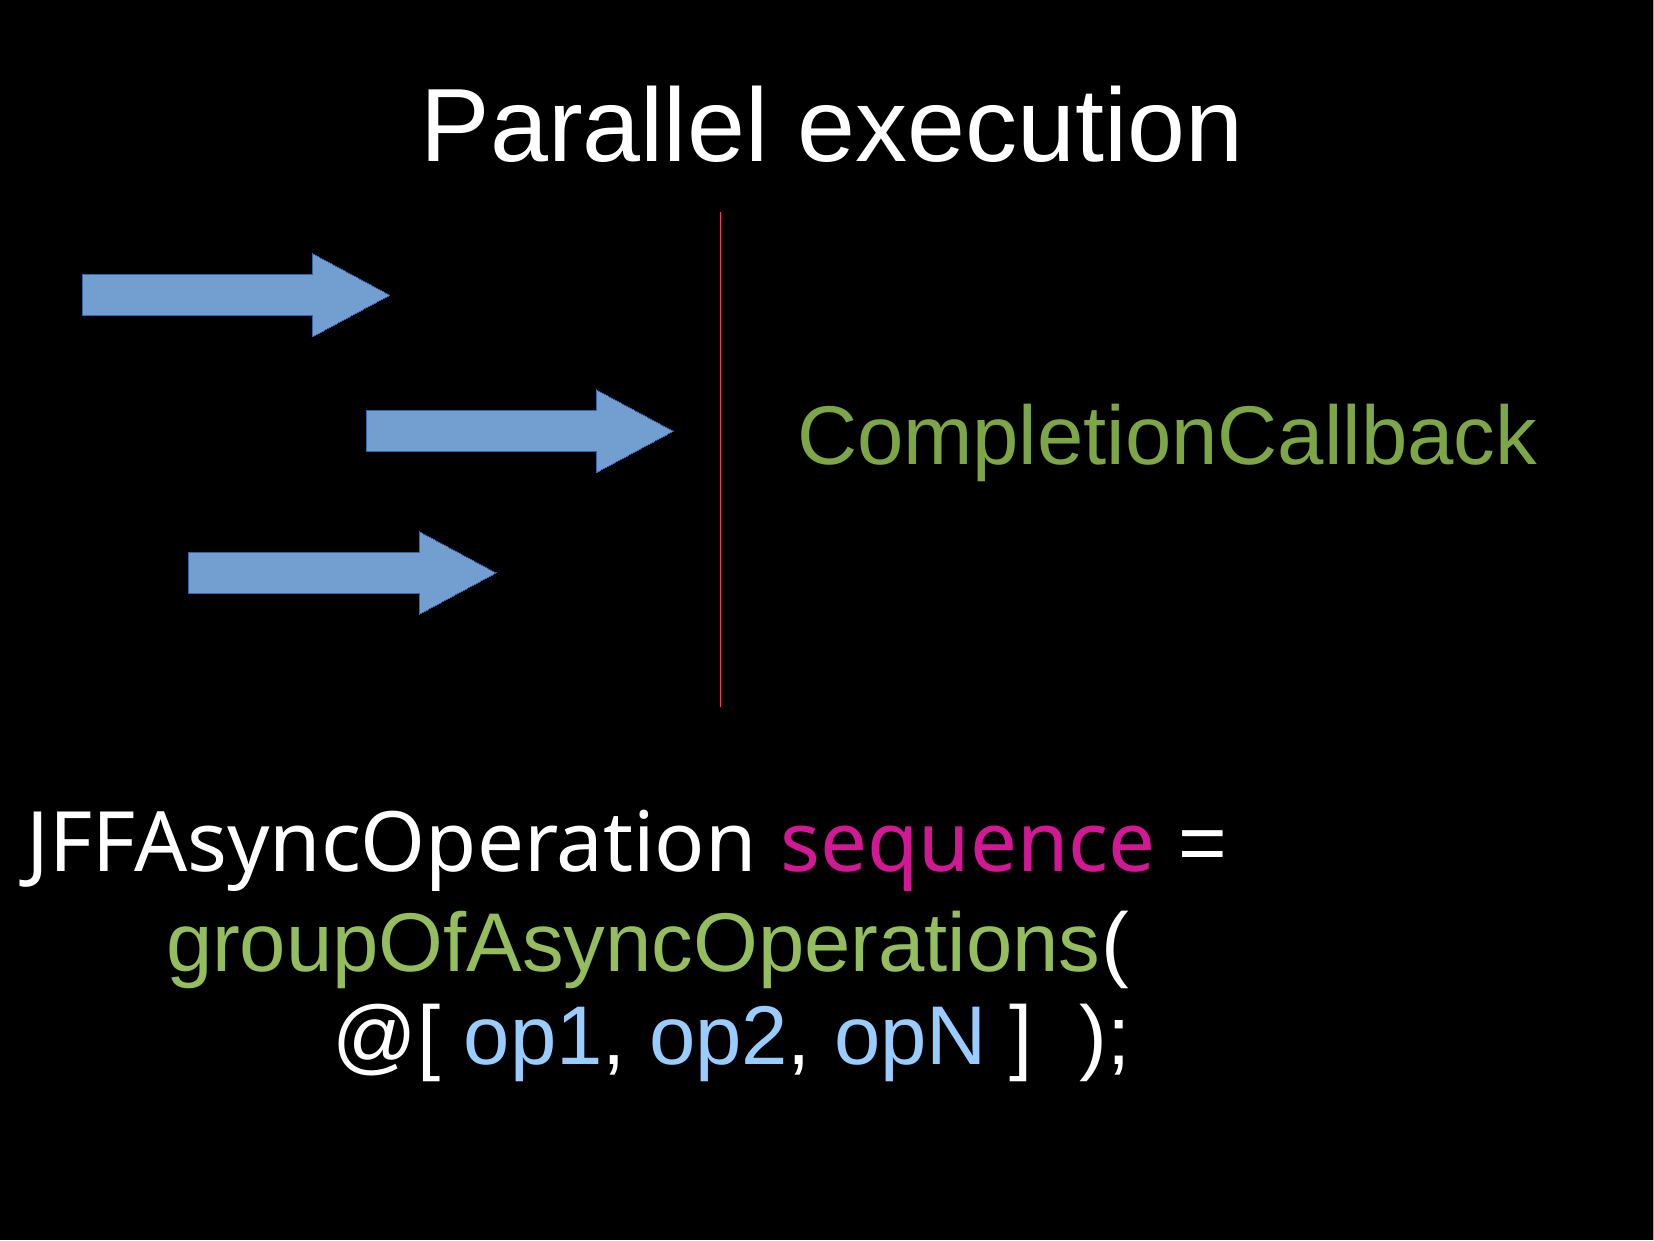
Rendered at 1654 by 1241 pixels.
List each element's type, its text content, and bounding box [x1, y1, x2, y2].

text_box JFFAsyncOperation sequence = groupOfAsyncOperations( @[ op1, op2, opN ] ); [11, 775, 1642, 1182]
text_box [366, 389, 674, 473]
text_box [82, 253, 390, 337]
text_box Parallel execution [35, 59, 1630, 191]
text_box CompletionCallback [782, 382, 1554, 491]
text_box [188, 531, 497, 615]
